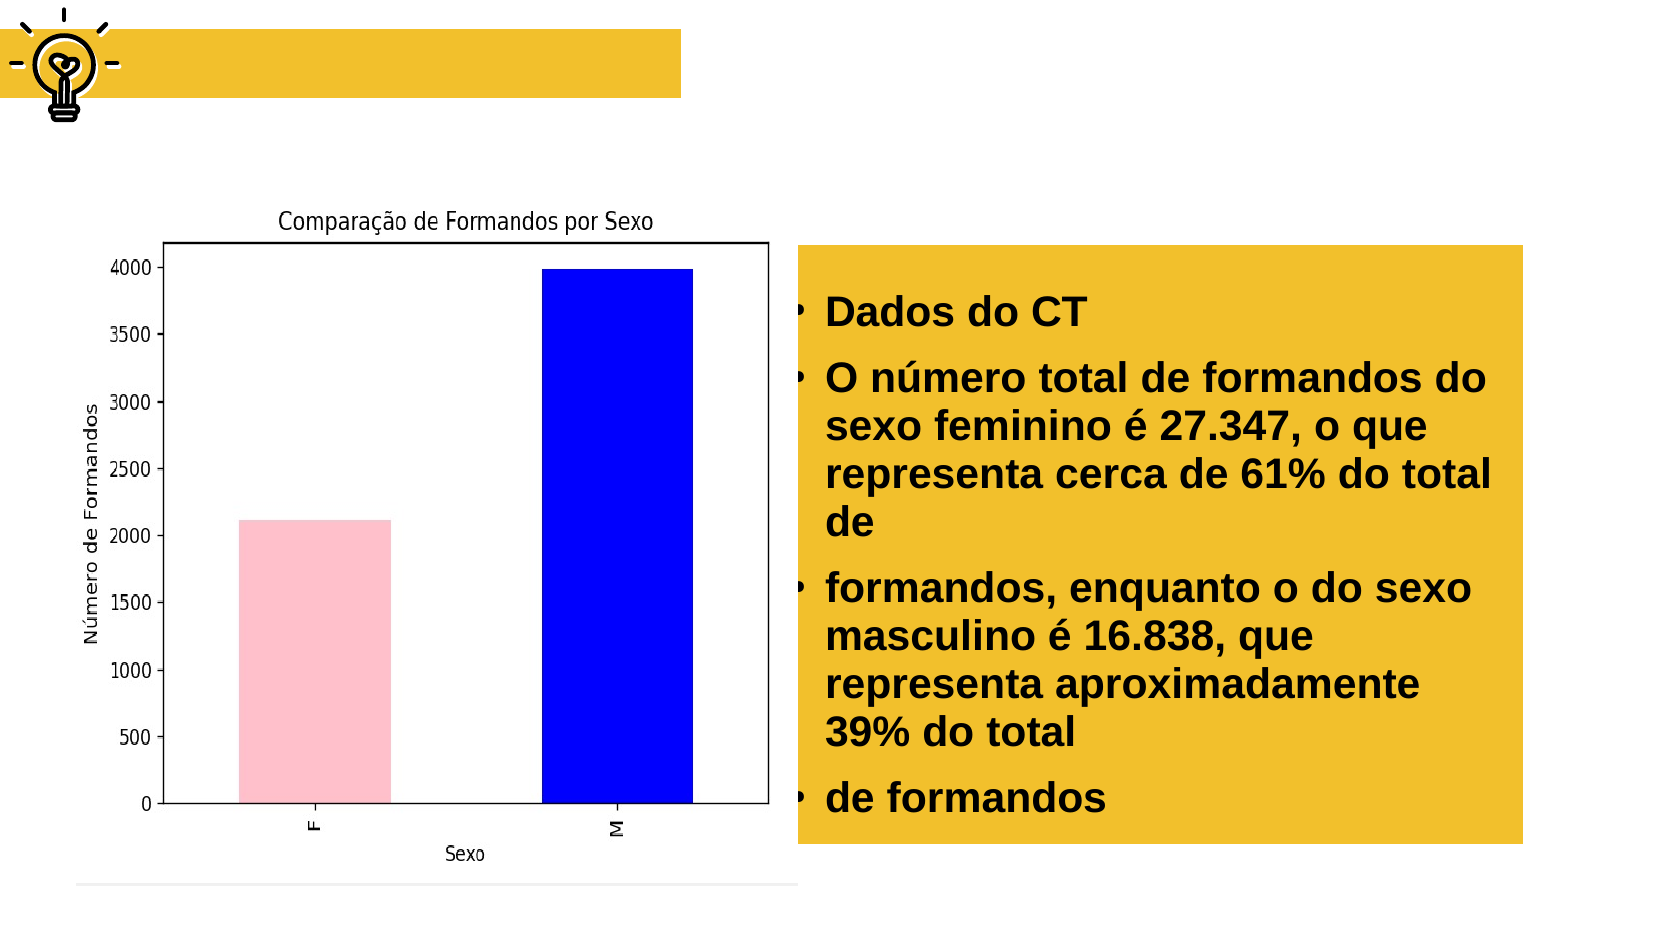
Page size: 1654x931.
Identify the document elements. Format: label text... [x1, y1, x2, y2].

picture [76, 192, 798, 886]
list Dados do CT O número total de formandos do sexo feminino é 27.347, o que representa cerca de 61% do total de formandos, enquanto o do sexo masculino é 16.838, que representa aproximadamente 39% do total de formandos [798, 287, 1506, 827]
